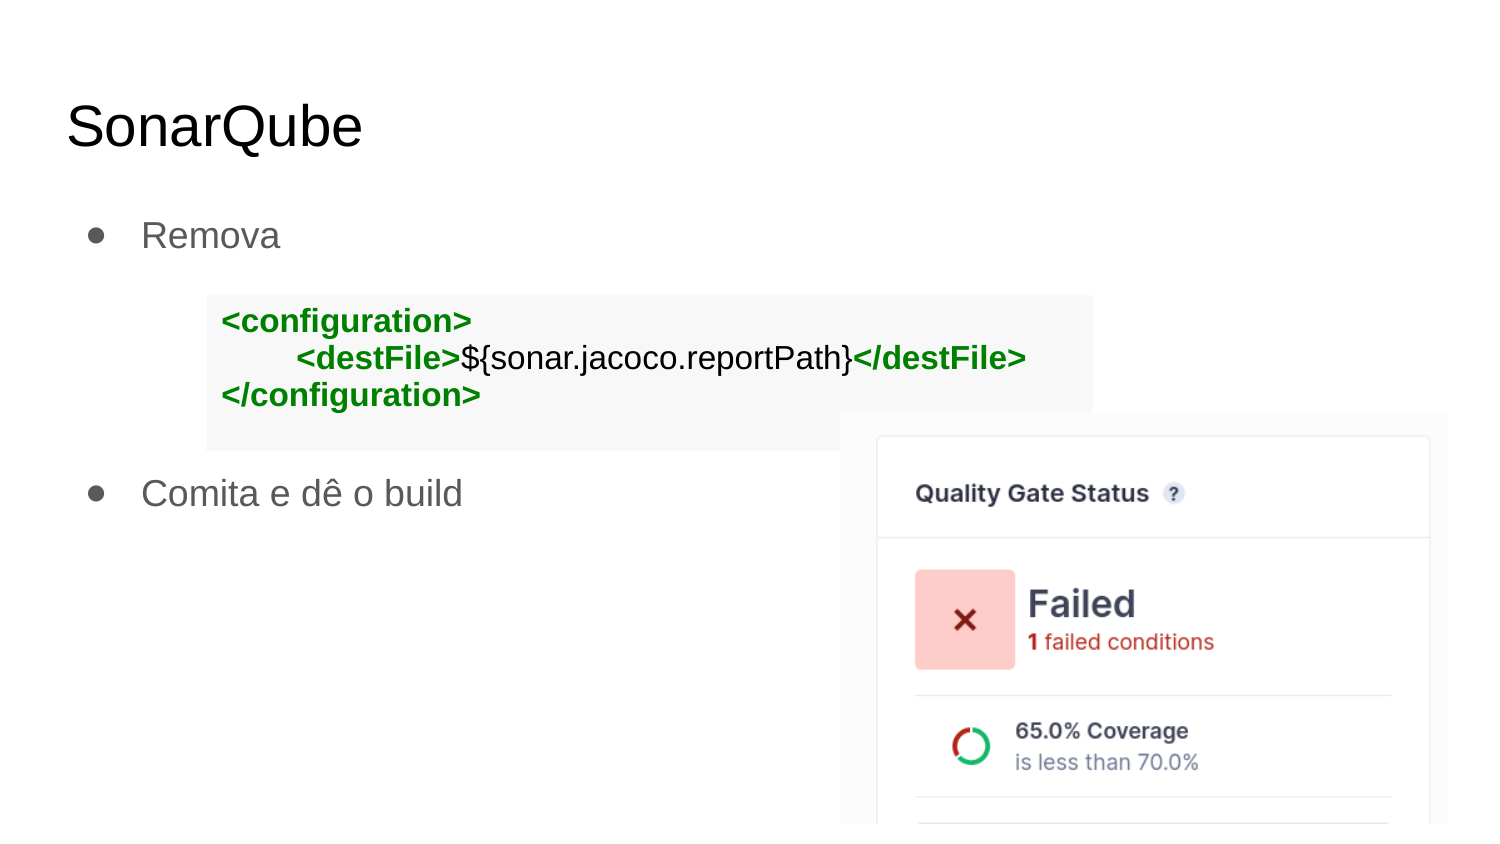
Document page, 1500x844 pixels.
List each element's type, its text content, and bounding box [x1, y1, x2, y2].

title SonarQube [51, 72, 1449, 167]
text_box <configuration> <destFile>${sonar.jacoco.reportPath}</destFile> </configuration> [206, 295, 1093, 452]
list Remova Comita e dê o build [51, 189, 1489, 750]
picture [840, 413, 1447, 824]
